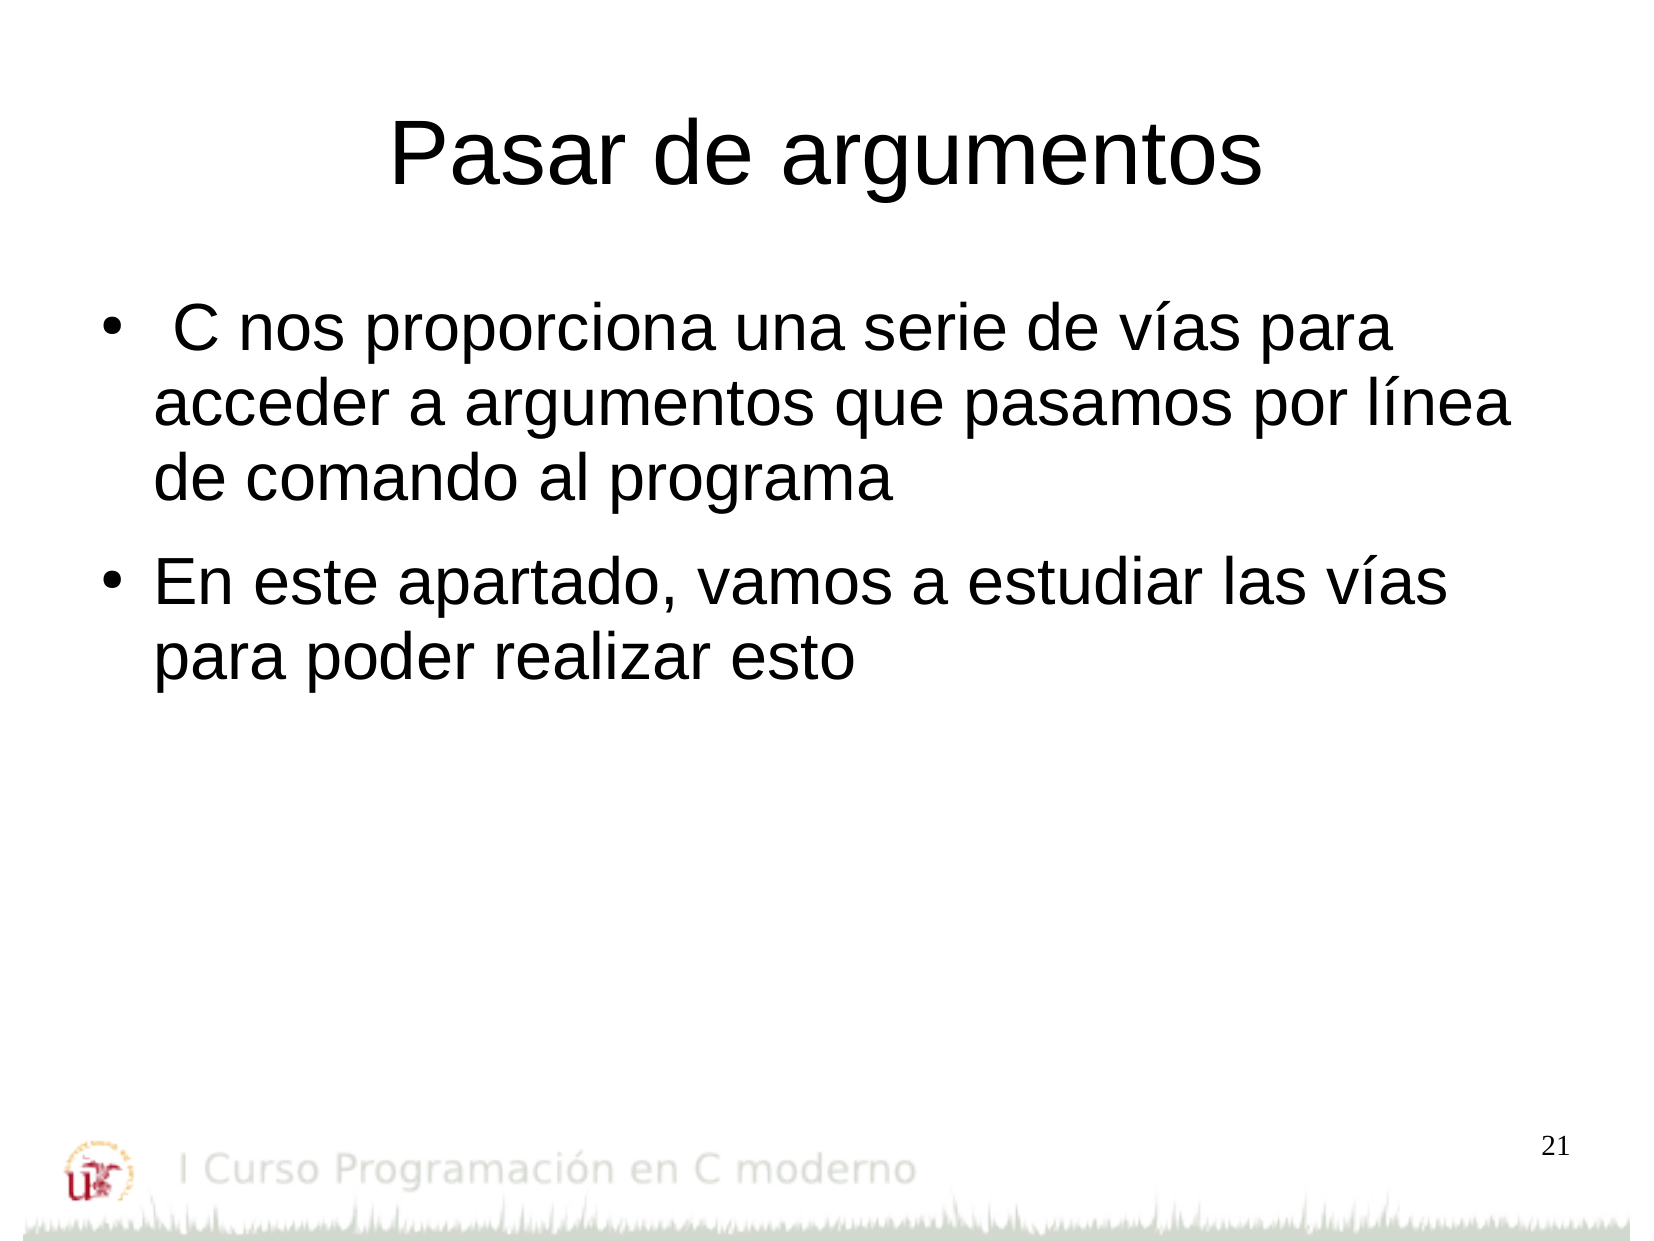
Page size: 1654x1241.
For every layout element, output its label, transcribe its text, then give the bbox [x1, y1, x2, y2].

title Pasar de argumentos [82, 49, 1571, 257]
picture [23, 1136, 1630, 1241]
list C nos proporciona una serie de vías para acceder a argumentos que pasamos por línea de comando al programa En este apartado, vamos a estudiar las vías para poder realizar esto [82, 290, 1538, 1010]
